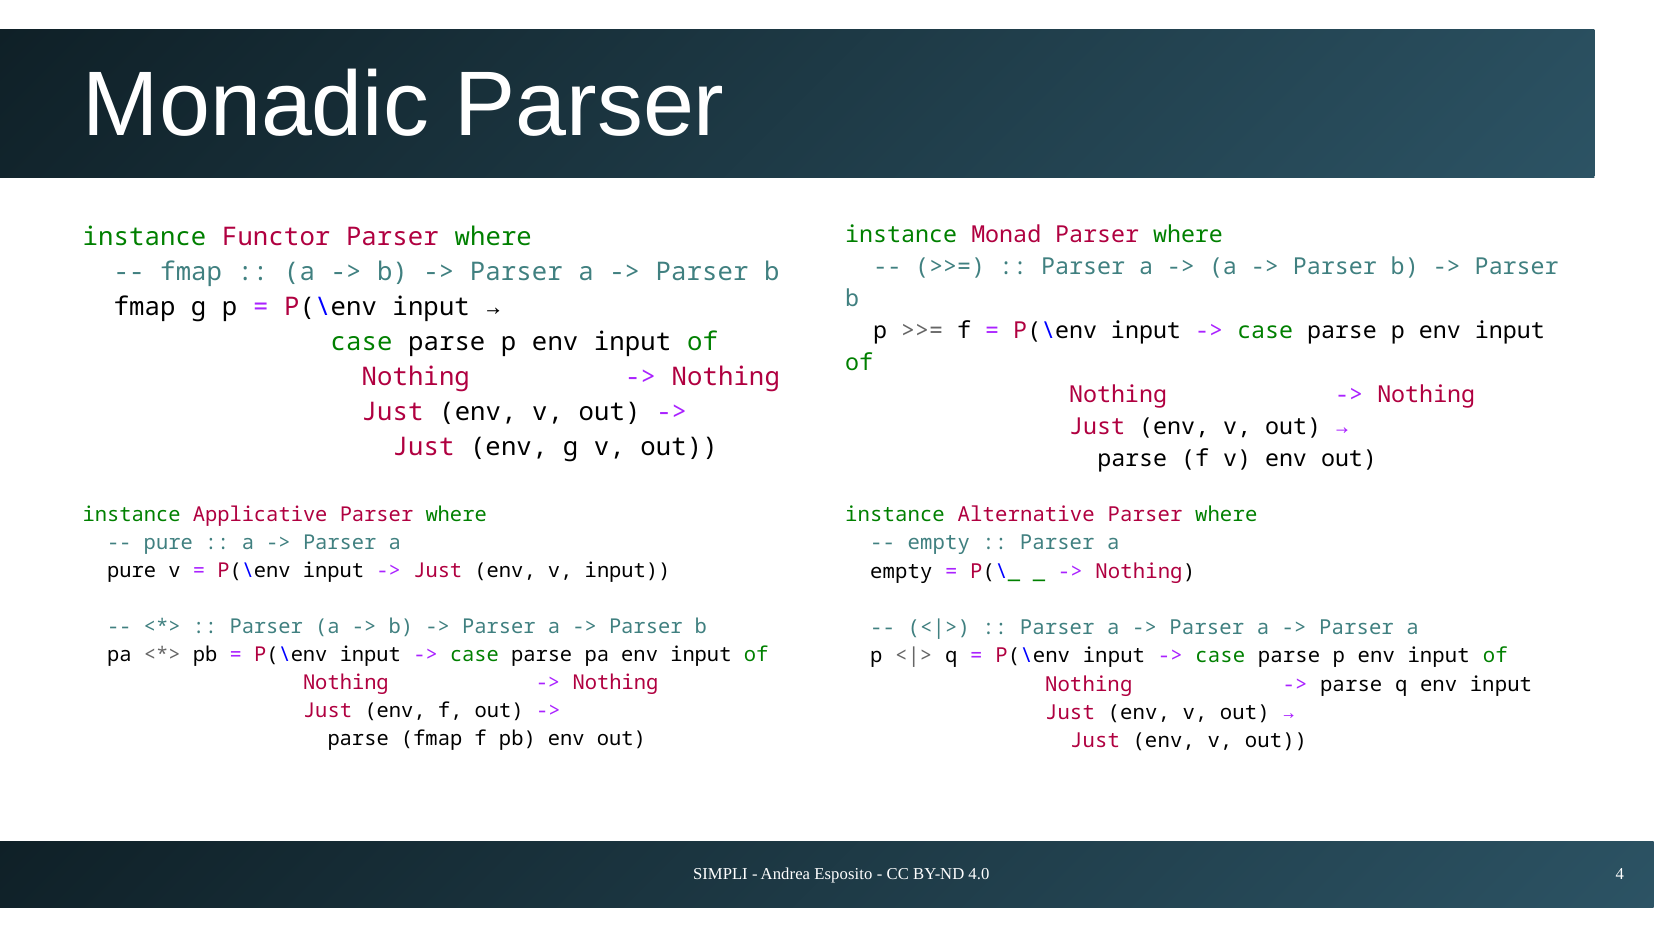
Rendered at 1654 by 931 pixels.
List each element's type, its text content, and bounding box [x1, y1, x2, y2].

list instance Functor Parser where -- fmap :: (a -> b) -> Parser a -> Parser b fmap g p = P(\env input → case parse p env input of Nothing -> Nothing Just (env, v, out) -> Just (env, g v, out)) [82, 217, 809, 475]
title Monadic Parser [82, 29, 1595, 178]
list instance Applicative Parser where -- pure :: a -> Parser a pure v = P(\env input -> Just (env, v, input)) -- <*> :: Parser (a -> b) -> Parser a -> Parser b pa <*> pb = P(\env input -> case parse pa env input of Nothing -> Nothing Just (env, f, out) -> parse (fmap f pb) env out) [82, 499, 809, 757]
list instance Monad Parser where -- (>>=) :: Parser a -> (a -> Parser b) -> Parser b p >>= f = P(\env input -> case parse p env input of Nothing -> Nothing Just (env, v, out) → parse (f v) env out) [845, 217, 1572, 475]
list instance Alternative Parser where -- empty :: Parser a empty = P(\_ _ -> Nothing) -- (<|>) :: Parser a -> Parser a -> Parser a p <|> q = P(\env input -> case parse p env input of Nothing -> parse q env input Just (env, v, out) → Just (env, v, out)) [845, 499, 1572, 757]
